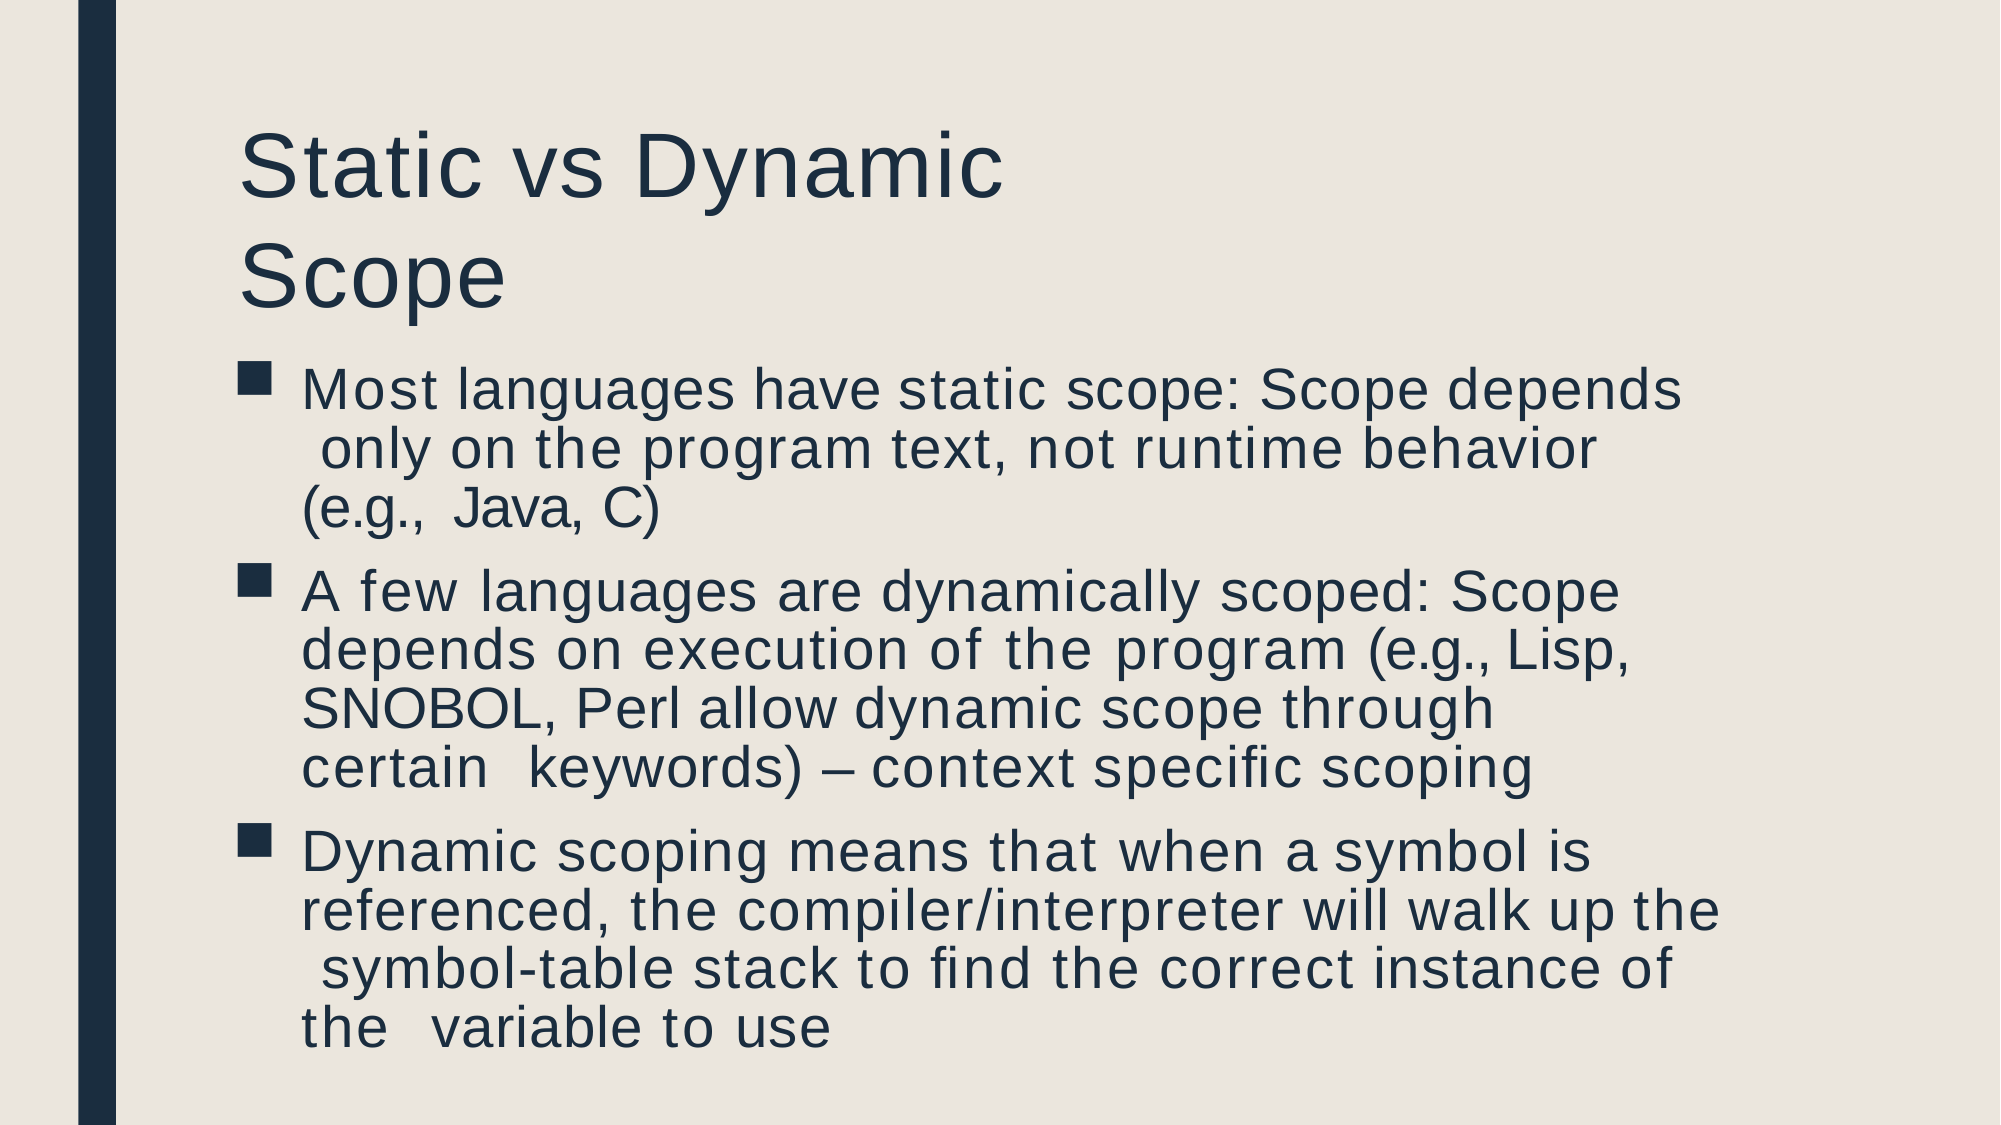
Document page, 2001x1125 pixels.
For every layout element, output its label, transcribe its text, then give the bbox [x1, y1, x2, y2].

title Static vs Dynamic Scope [236, 103, 1288, 326]
text_box Most languages have static scope: Scope depends only on the program text, not runtime behavior (e.g., Java, C) A few languages are dynamically scoped: Scope depends on execution of the program (e.g., Lisp, SNOBOL, Perl allow dynamic scope through certain keywords) – context speciﬁc scoping Dynamic scoping means that when a symbol is referenced, the compiler/interpreter will walk up the symbol-table stack to ﬁnd the correct instance of the variable to use [230, 349, 1736, 1060]
